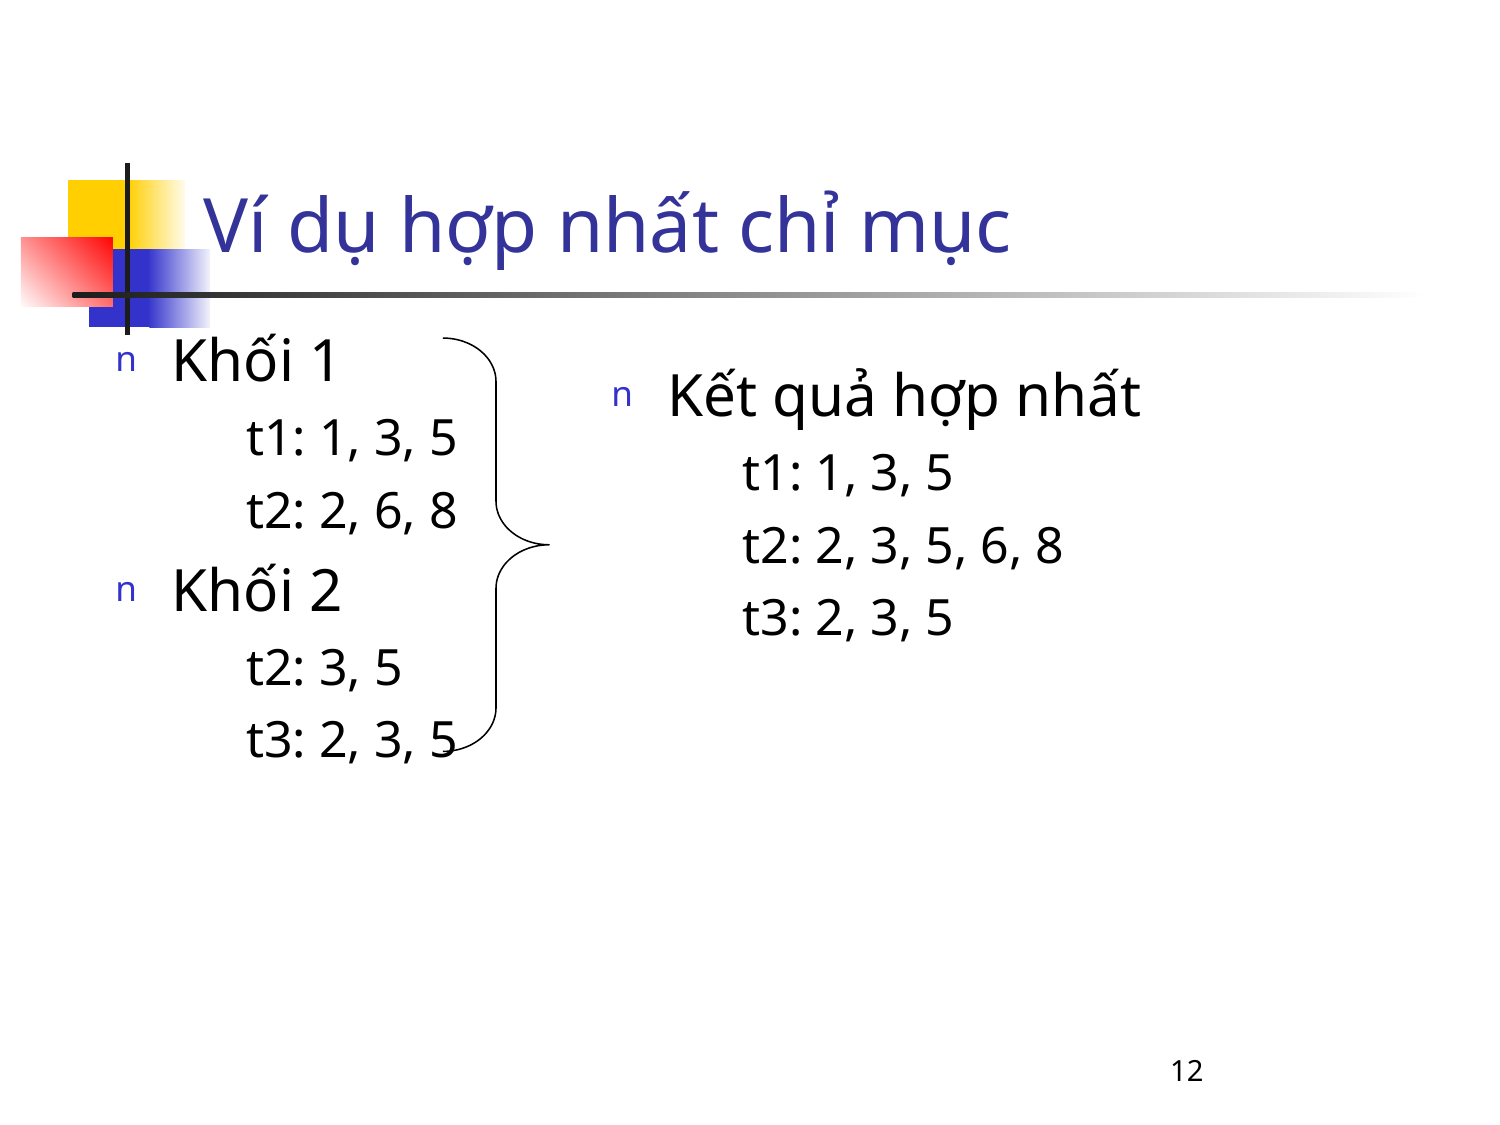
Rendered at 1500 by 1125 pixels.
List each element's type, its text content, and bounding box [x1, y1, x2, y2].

text_box 12 [1155, 1024, 1468, 1100]
text_box Khối 1 t1: 1, 3, 5 t2: 2, 6, 8 Khối 2 t2: 3, 5 t3: 2, 3, 5 [100, 315, 514, 1076]
title Ví dụ hợp nhất chỉ mục [188, 35, 1468, 275]
text_box Kết quả hợp nhất t1: 1, 3, 5 t2: 2, 3, 5, 6, 8 t3: 2, 3, 5 [596, 350, 1286, 706]
